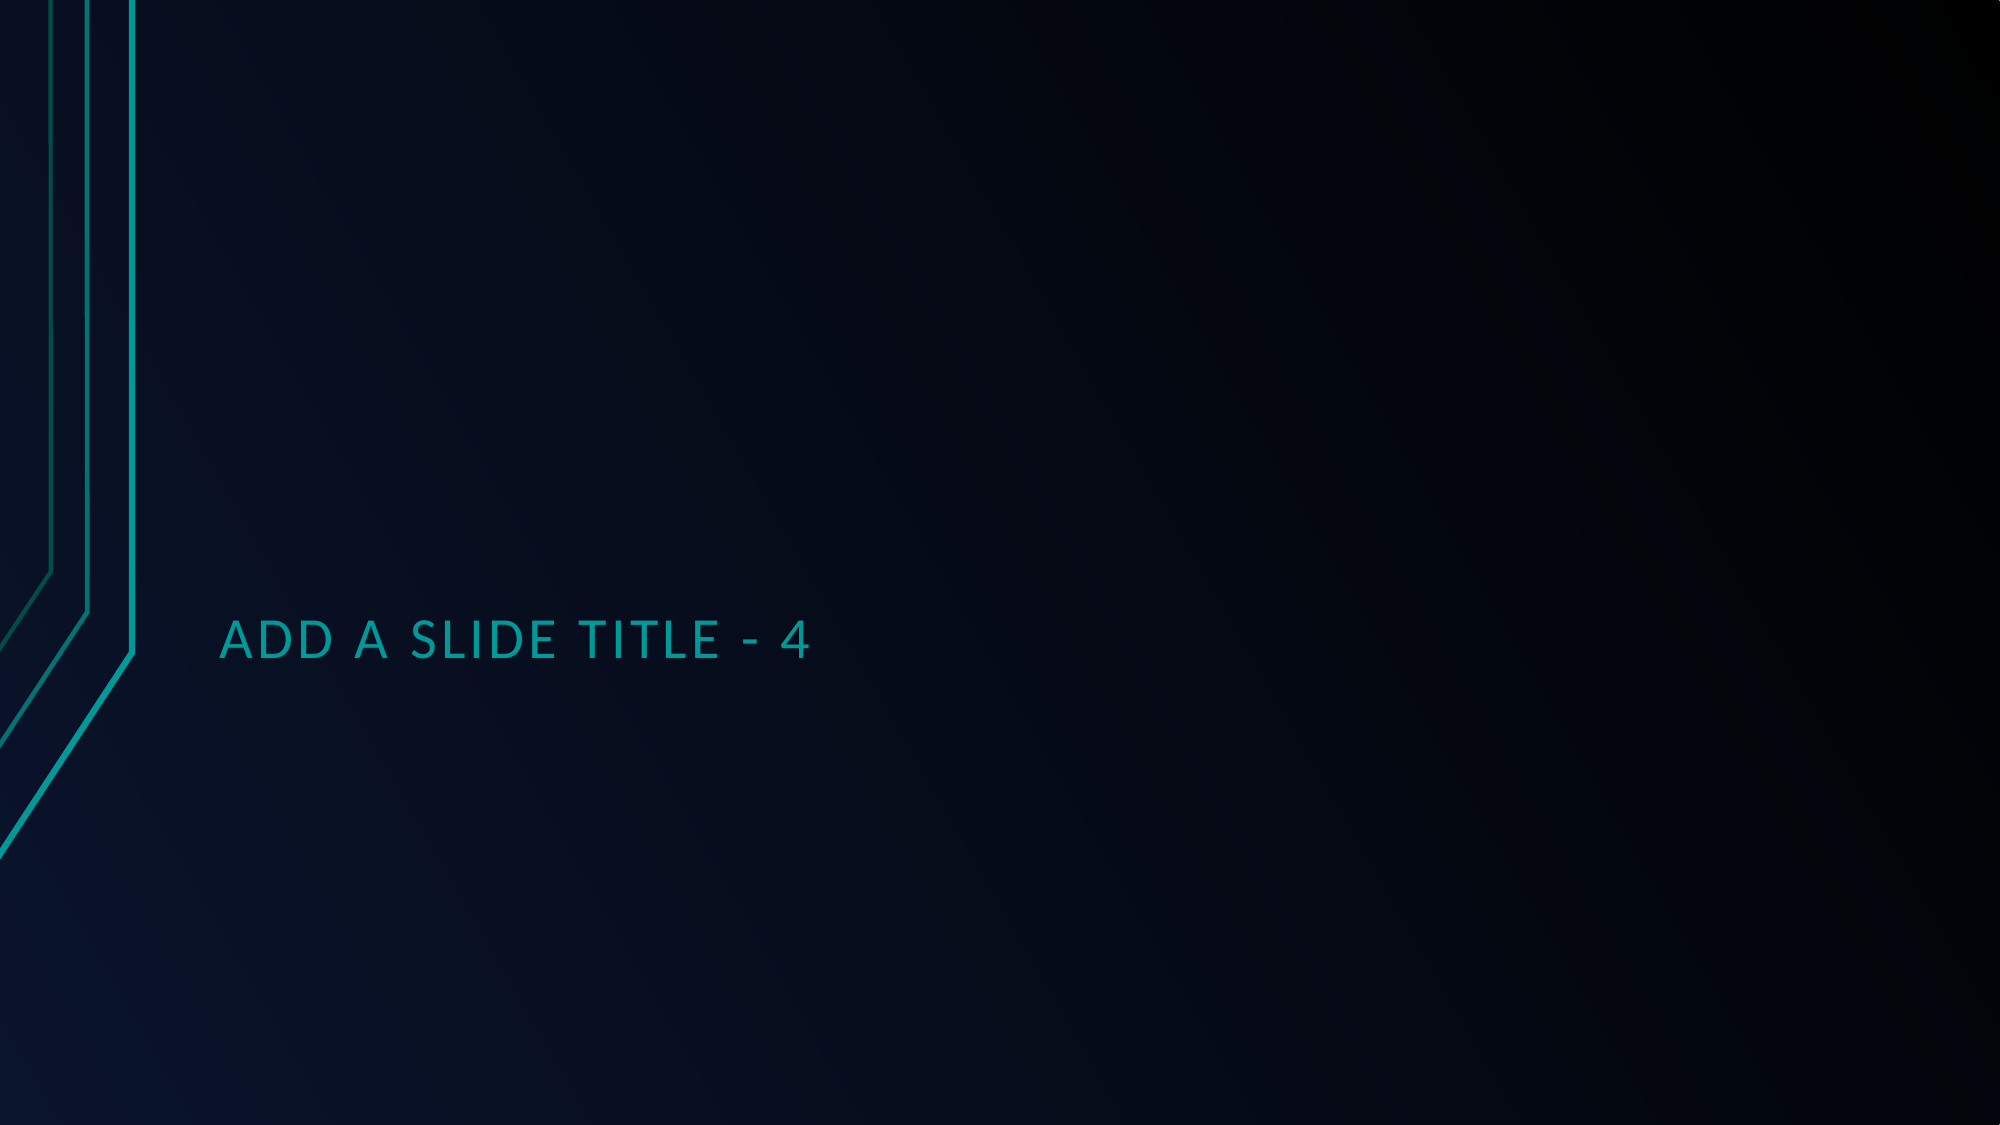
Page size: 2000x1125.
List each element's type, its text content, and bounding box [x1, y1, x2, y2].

title Add a Slide Title - 4 [199, 279, 867, 680]
